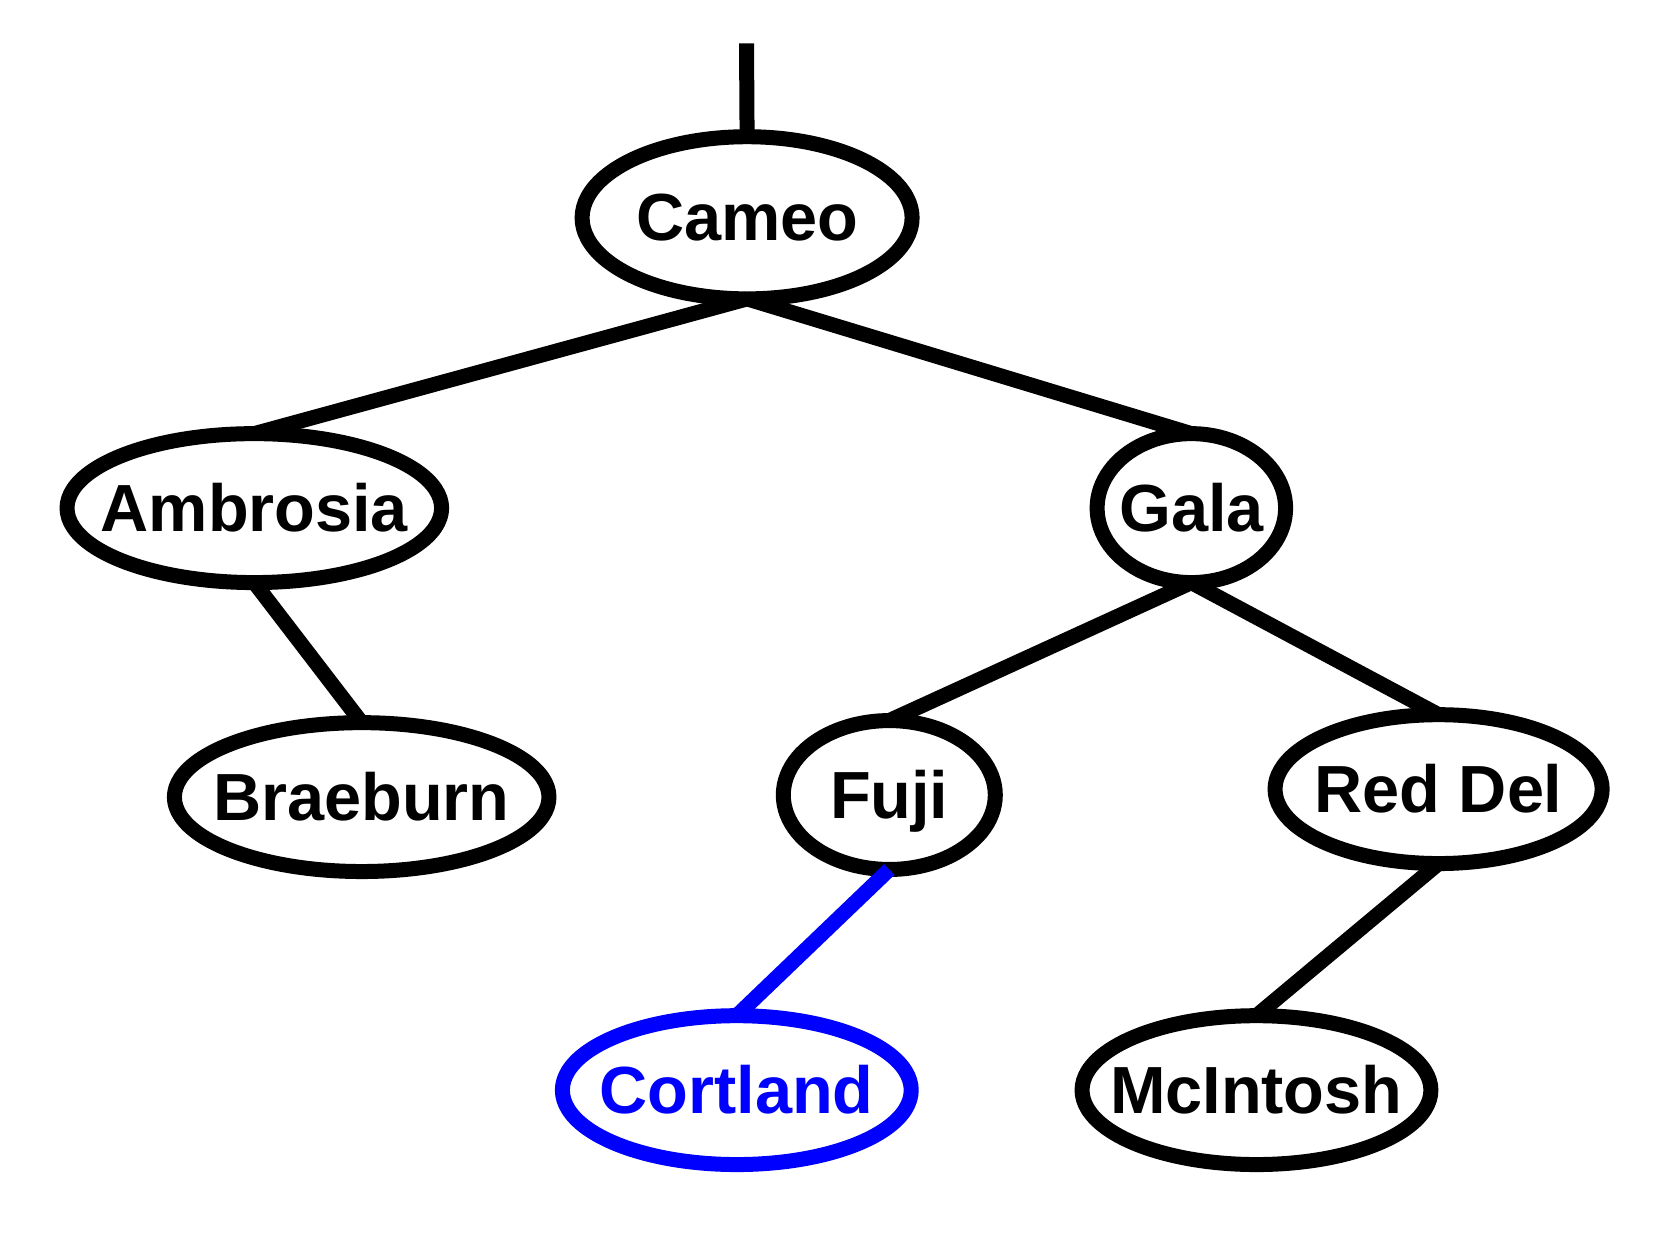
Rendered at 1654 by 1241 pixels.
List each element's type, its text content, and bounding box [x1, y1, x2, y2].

text_box Cameo [582, 136, 913, 298]
text_box McIntosh [1082, 1015, 1431, 1165]
text_box Red Del [1275, 714, 1603, 864]
text_box Ambrosia [67, 433, 442, 583]
text_box Fuji [783, 720, 996, 870]
text_box Braeburn [174, 722, 549, 872]
text_box Gala [1097, 433, 1286, 582]
text_box Cortland [562, 1015, 912, 1165]
